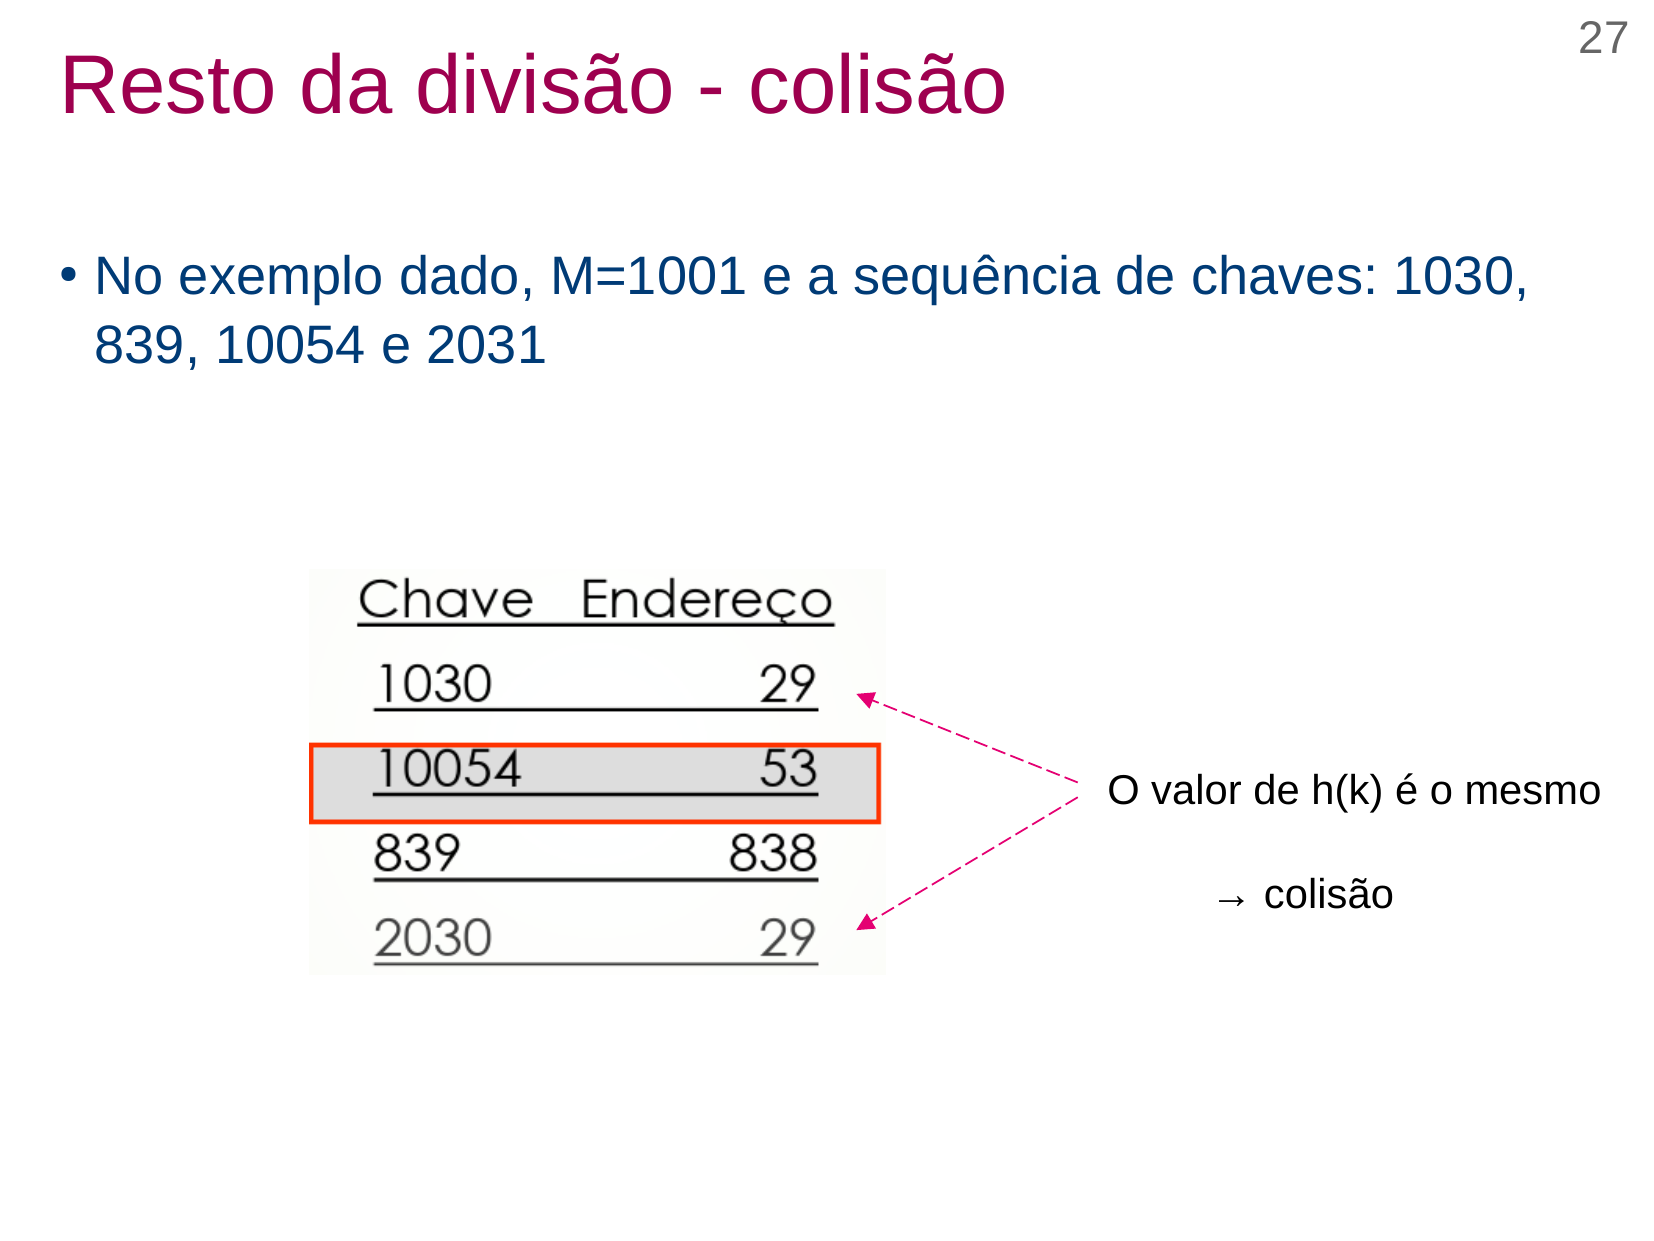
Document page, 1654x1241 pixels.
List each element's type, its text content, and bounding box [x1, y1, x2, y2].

list No exemplo dado, M=1001 e a sequência de chaves: 1030, 839, 10054 e 2031 [59, 236, 1595, 1211]
text_box → colisão [1195, 856, 1410, 925]
picture [309, 569, 886, 975]
text_box O valor de h(k) é o mesmo [1092, 752, 1617, 822]
title Resto da divisão - colisão [59, 29, 1595, 148]
